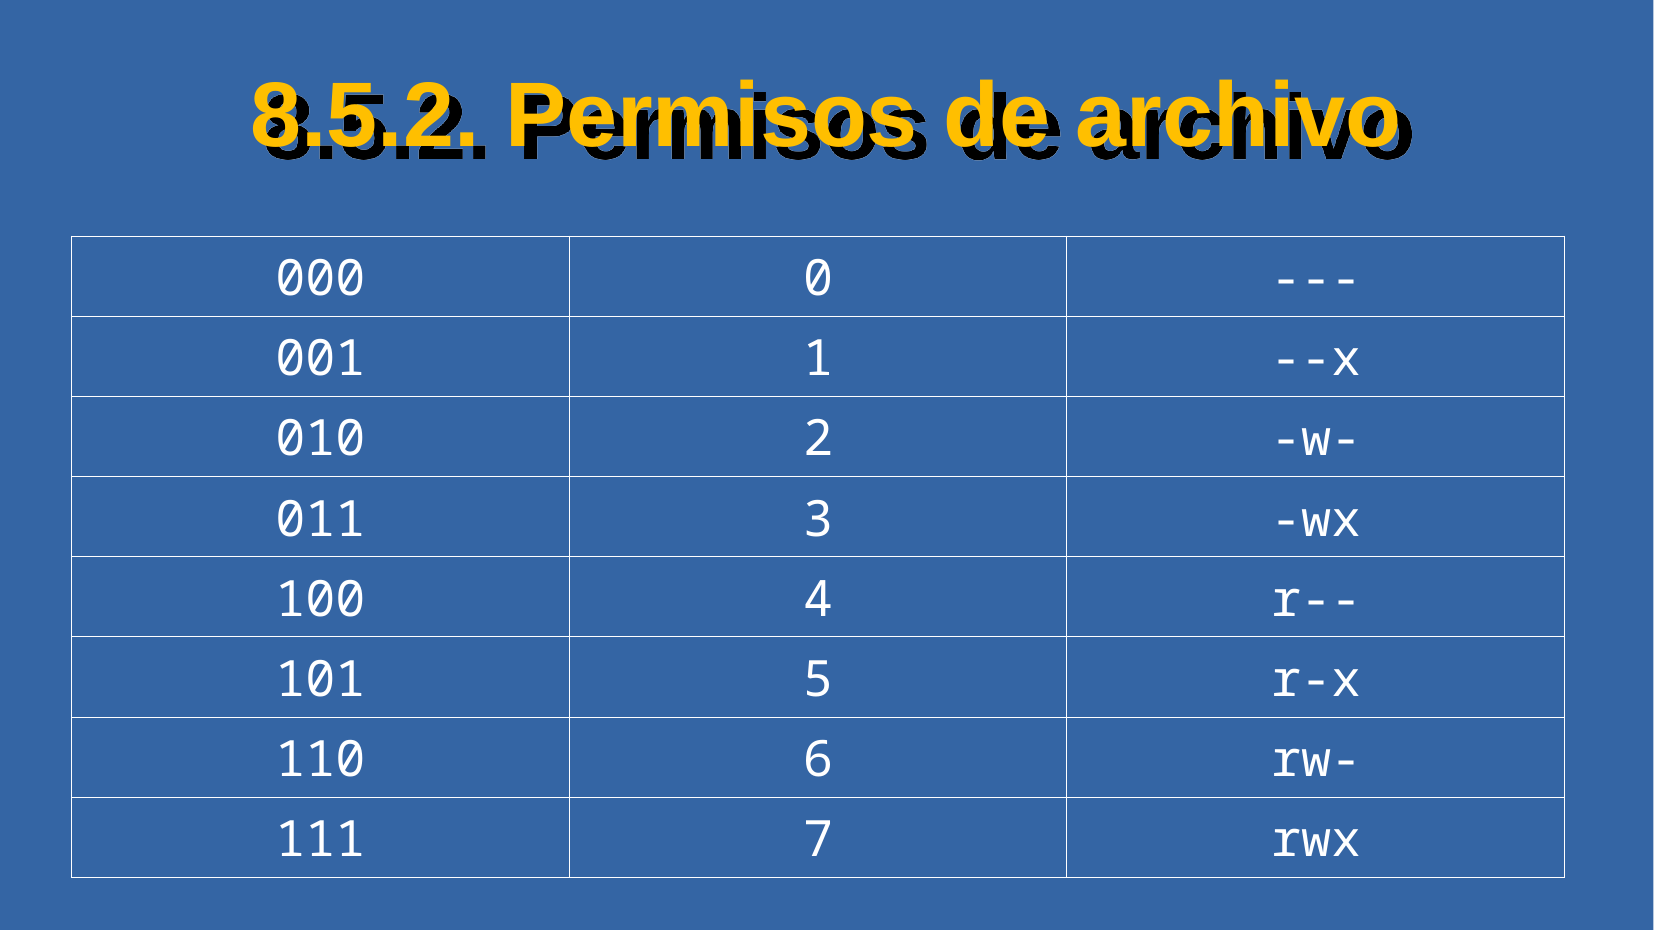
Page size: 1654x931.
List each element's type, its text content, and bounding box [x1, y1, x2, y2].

table_cell rwx [1067, 798, 1564, 877]
table_cell 7 [570, 798, 1066, 877]
table_header 0 [570, 237, 1066, 316]
table_cell 5 [570, 637, 1066, 717]
table_cell 011 [72, 477, 569, 556]
table_cell 110 [72, 718, 569, 797]
table_cell r-- [1067, 557, 1564, 636]
table_cell 3 [570, 477, 1066, 556]
table_cell 6 [570, 718, 1066, 797]
table_cell 001 [72, 317, 569, 396]
table_cell 4 [570, 557, 1066, 636]
table_cell 111 [72, 798, 569, 877]
table_cell r-x [1067, 637, 1564, 717]
title 8.5.2. Permisos de archivo [82, 37, 1571, 193]
table_cell -w- [1067, 397, 1564, 476]
table_cell -wx [1067, 477, 1564, 556]
table_cell --x [1067, 317, 1564, 396]
table_cell 1 [570, 317, 1066, 396]
table_cell 2 [570, 397, 1066, 476]
table_cell rw- [1067, 718, 1564, 797]
table_cell 010 [72, 397, 569, 476]
table_header --- [1067, 237, 1564, 316]
table_cell 101 [72, 637, 569, 717]
table_header 000 [72, 237, 569, 316]
table_cell 100 [72, 557, 569, 636]
